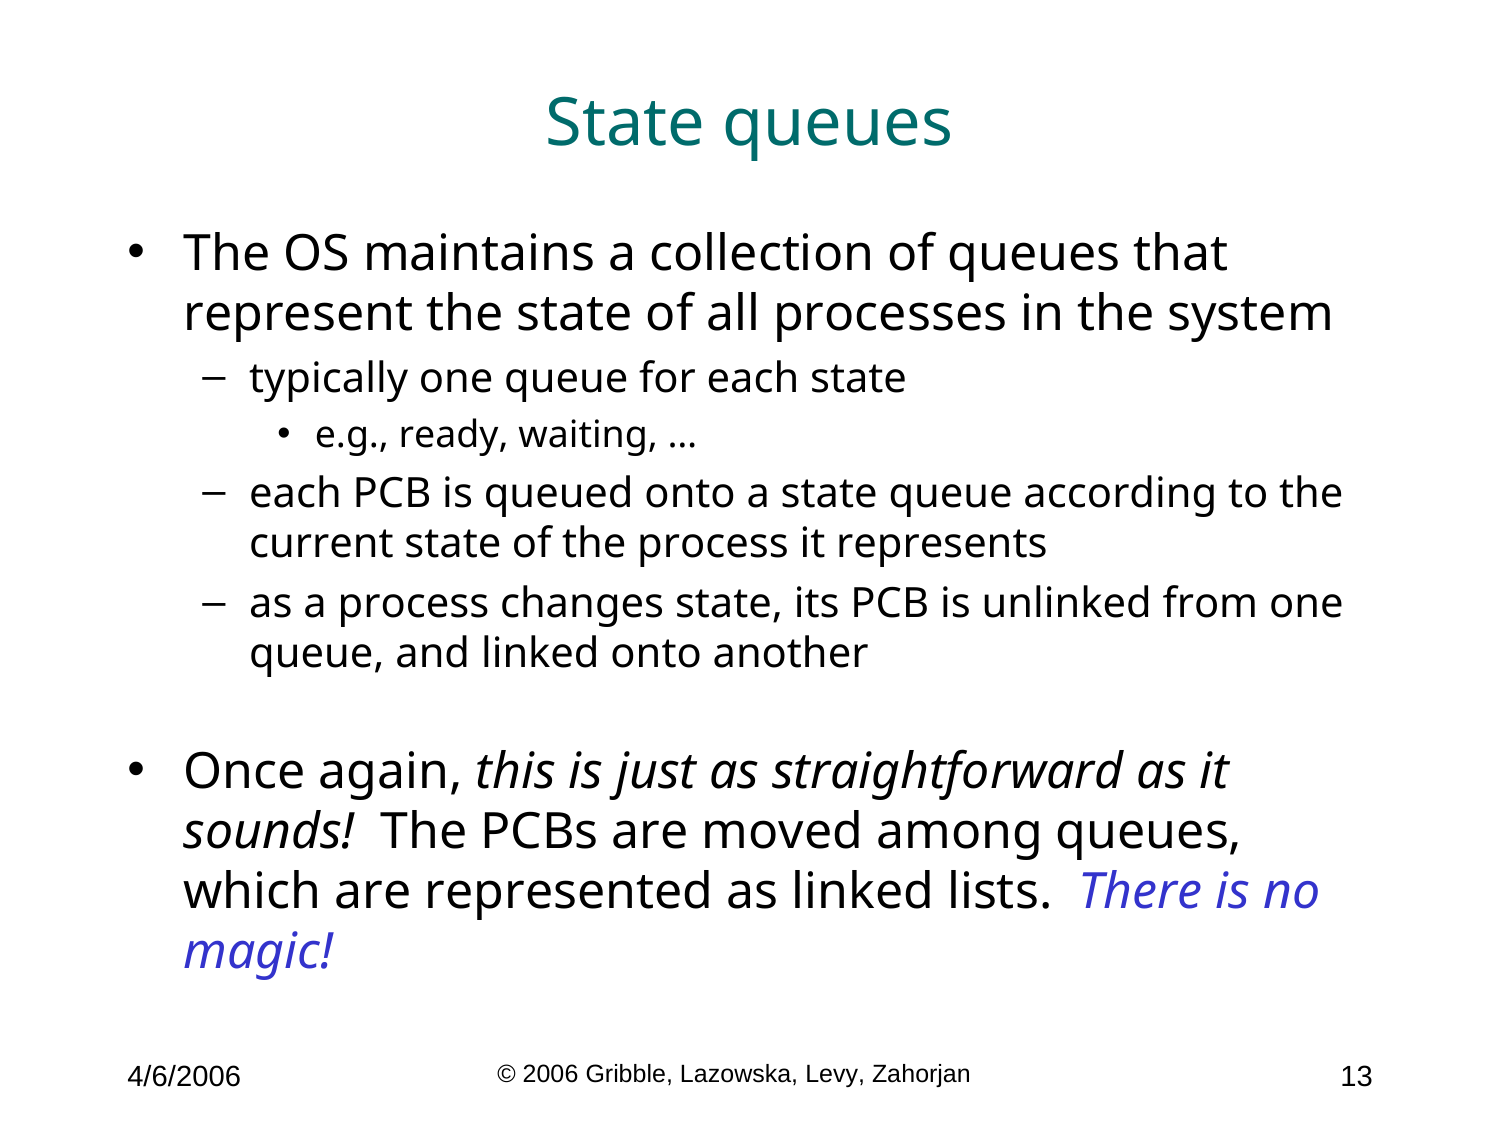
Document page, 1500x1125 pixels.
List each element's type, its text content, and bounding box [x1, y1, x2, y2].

list The OS maintains a collection of queues that represent the state of all processes in the system typically one queue for each state e.g., ready, waiting, … each PCB is queued onto a state queue according to the current state of the process it represents as a process changes state, its PCB is unlinked from one queue, and linked onto another Once again, this is just as straightforward as it sounds! The PCBs are moved among queues, which are represented as linked lists. There is no magic! [112, 212, 1388, 1025]
title State queues [112, 62, 1388, 175]
